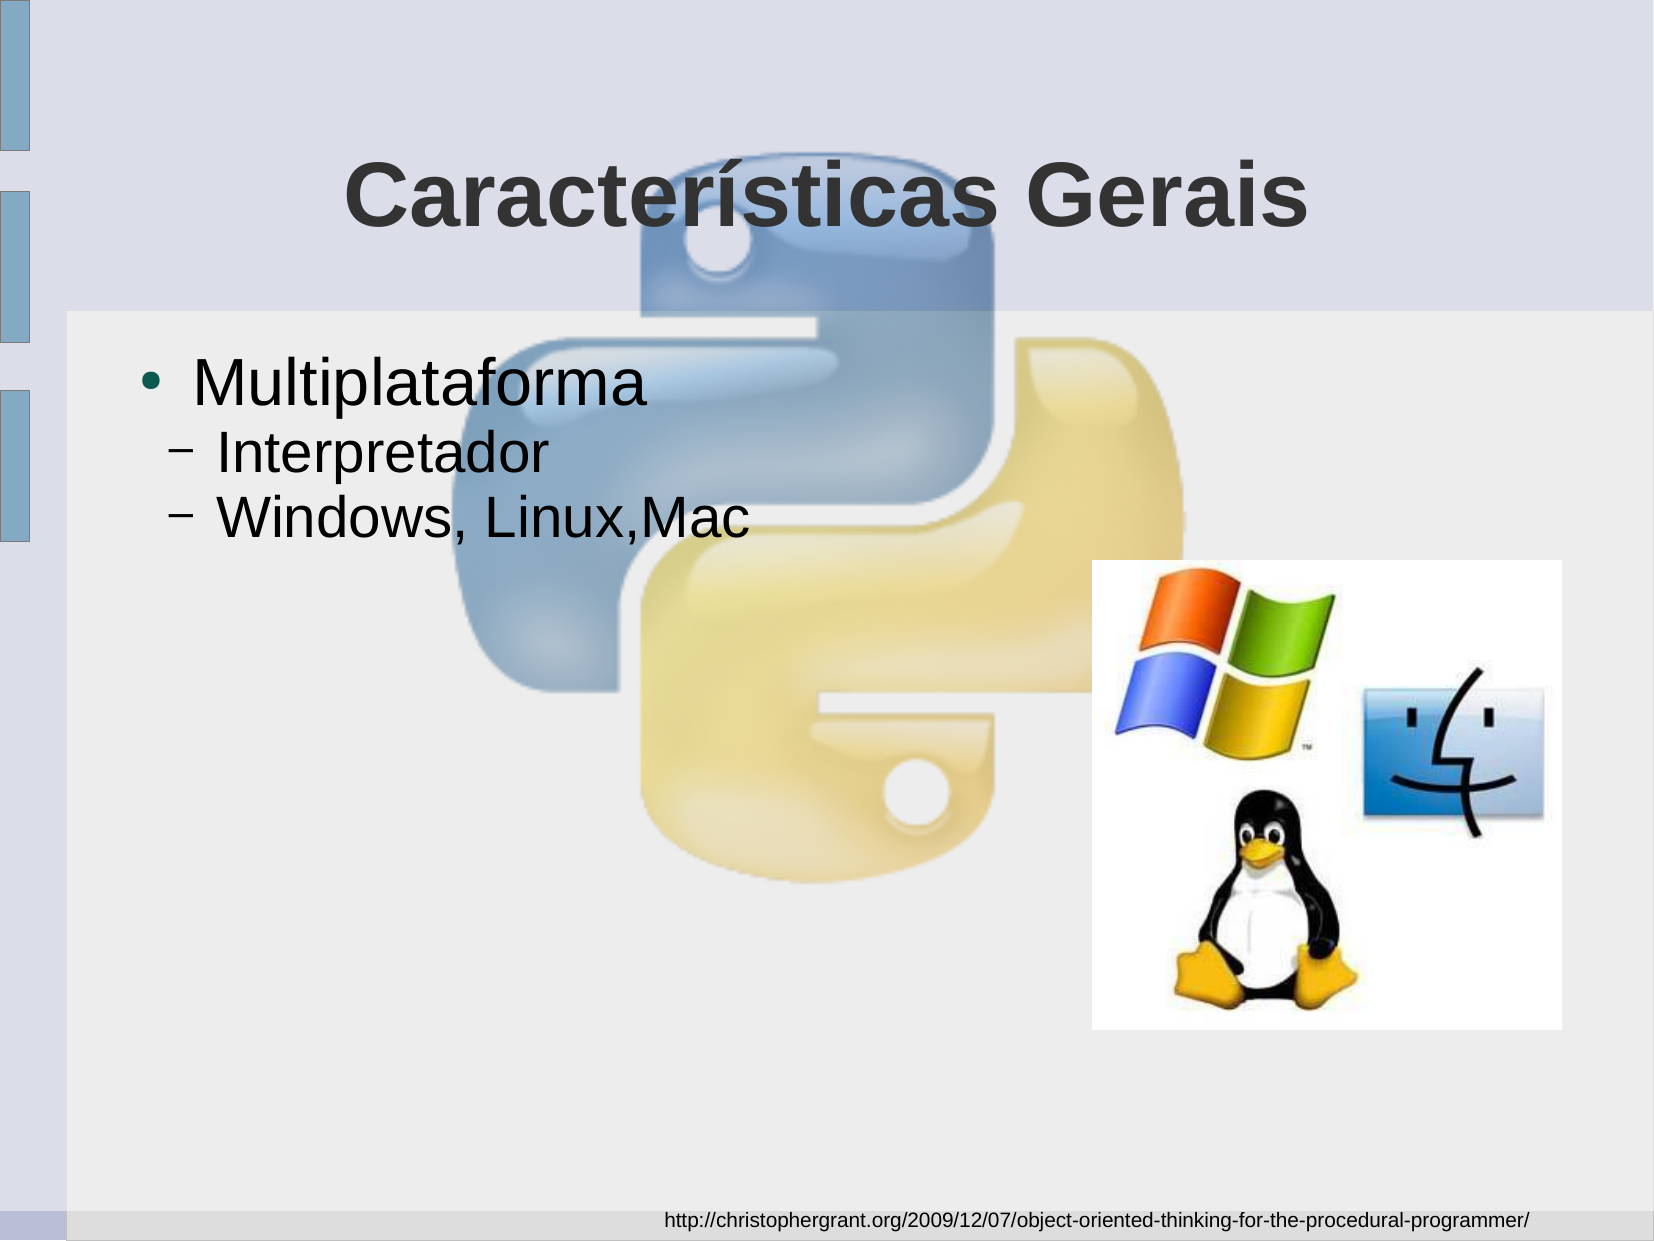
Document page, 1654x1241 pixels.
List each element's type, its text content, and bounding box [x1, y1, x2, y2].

list Multiplataforma Interpretador Windows, Linux,Mac [121, 344, 1534, 1127]
title Características Gerais [121, 91, 1534, 299]
picture [0, 0, 1654, 1211]
text_box http://christophergrant.org/2009/12/07/object-oriented-thinking-for-the-procedural-programmer/ [649, 1201, 1654, 1241]
